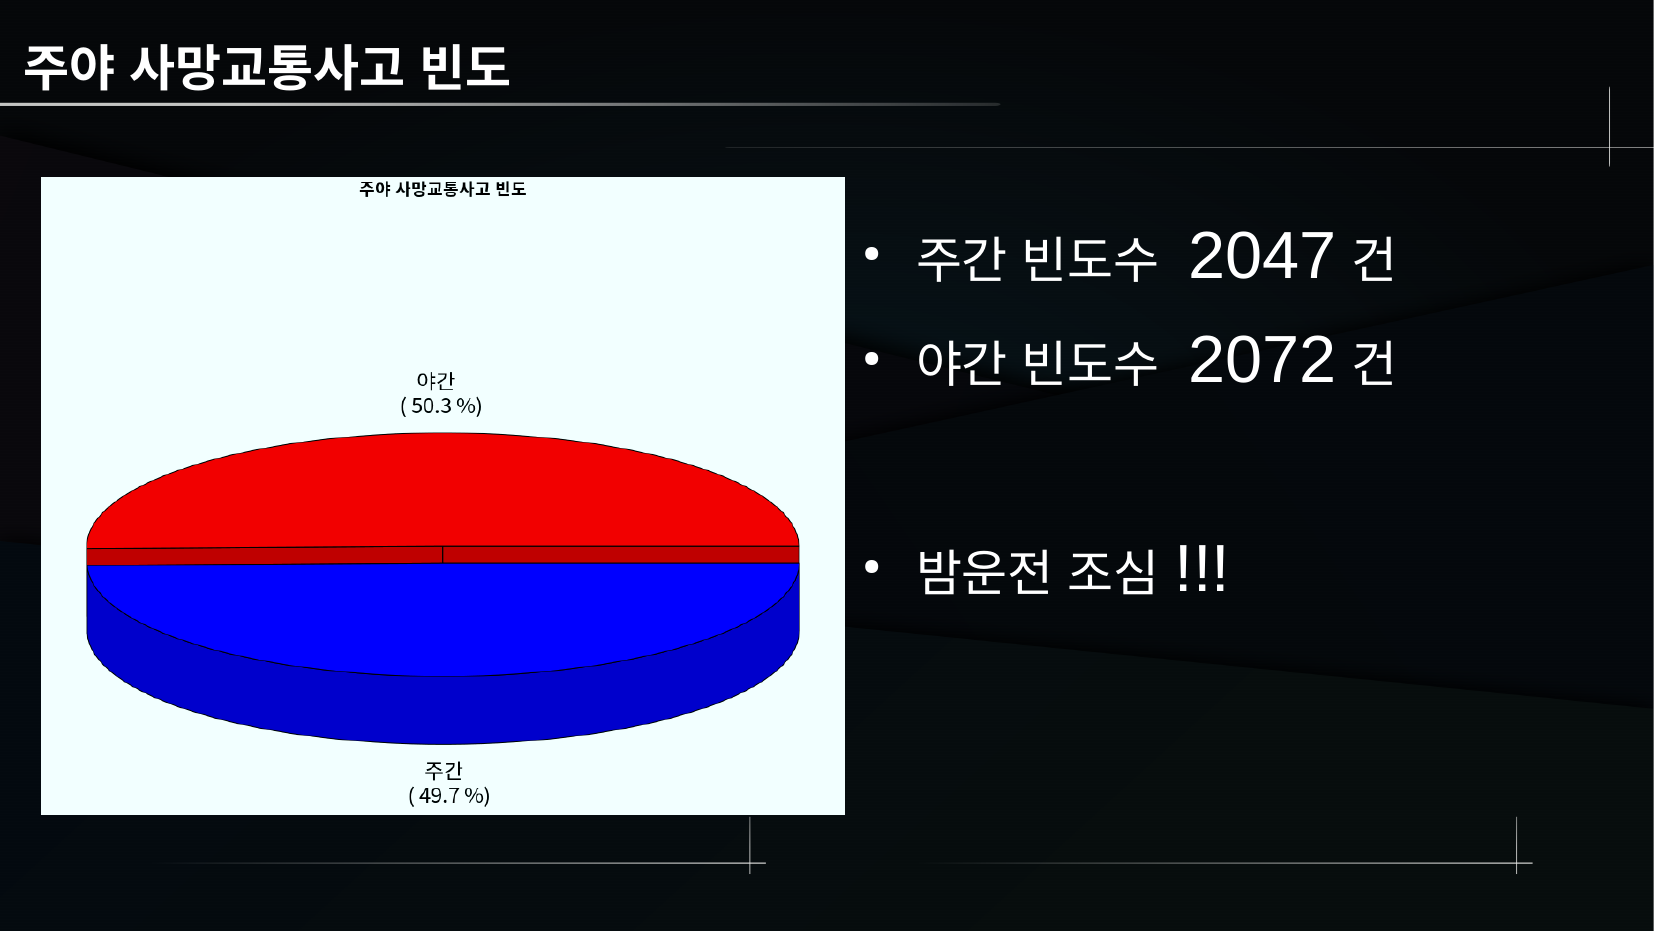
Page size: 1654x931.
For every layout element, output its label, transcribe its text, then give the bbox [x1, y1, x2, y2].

list 주간 빈도수 2047건 야간 빈도수 2072건 밤운전 조심!!! [845, 217, 1572, 758]
title 주야 사망교통사고 빈도 [23, 11, 1589, 119]
picture [0, 0, 1654, 931]
